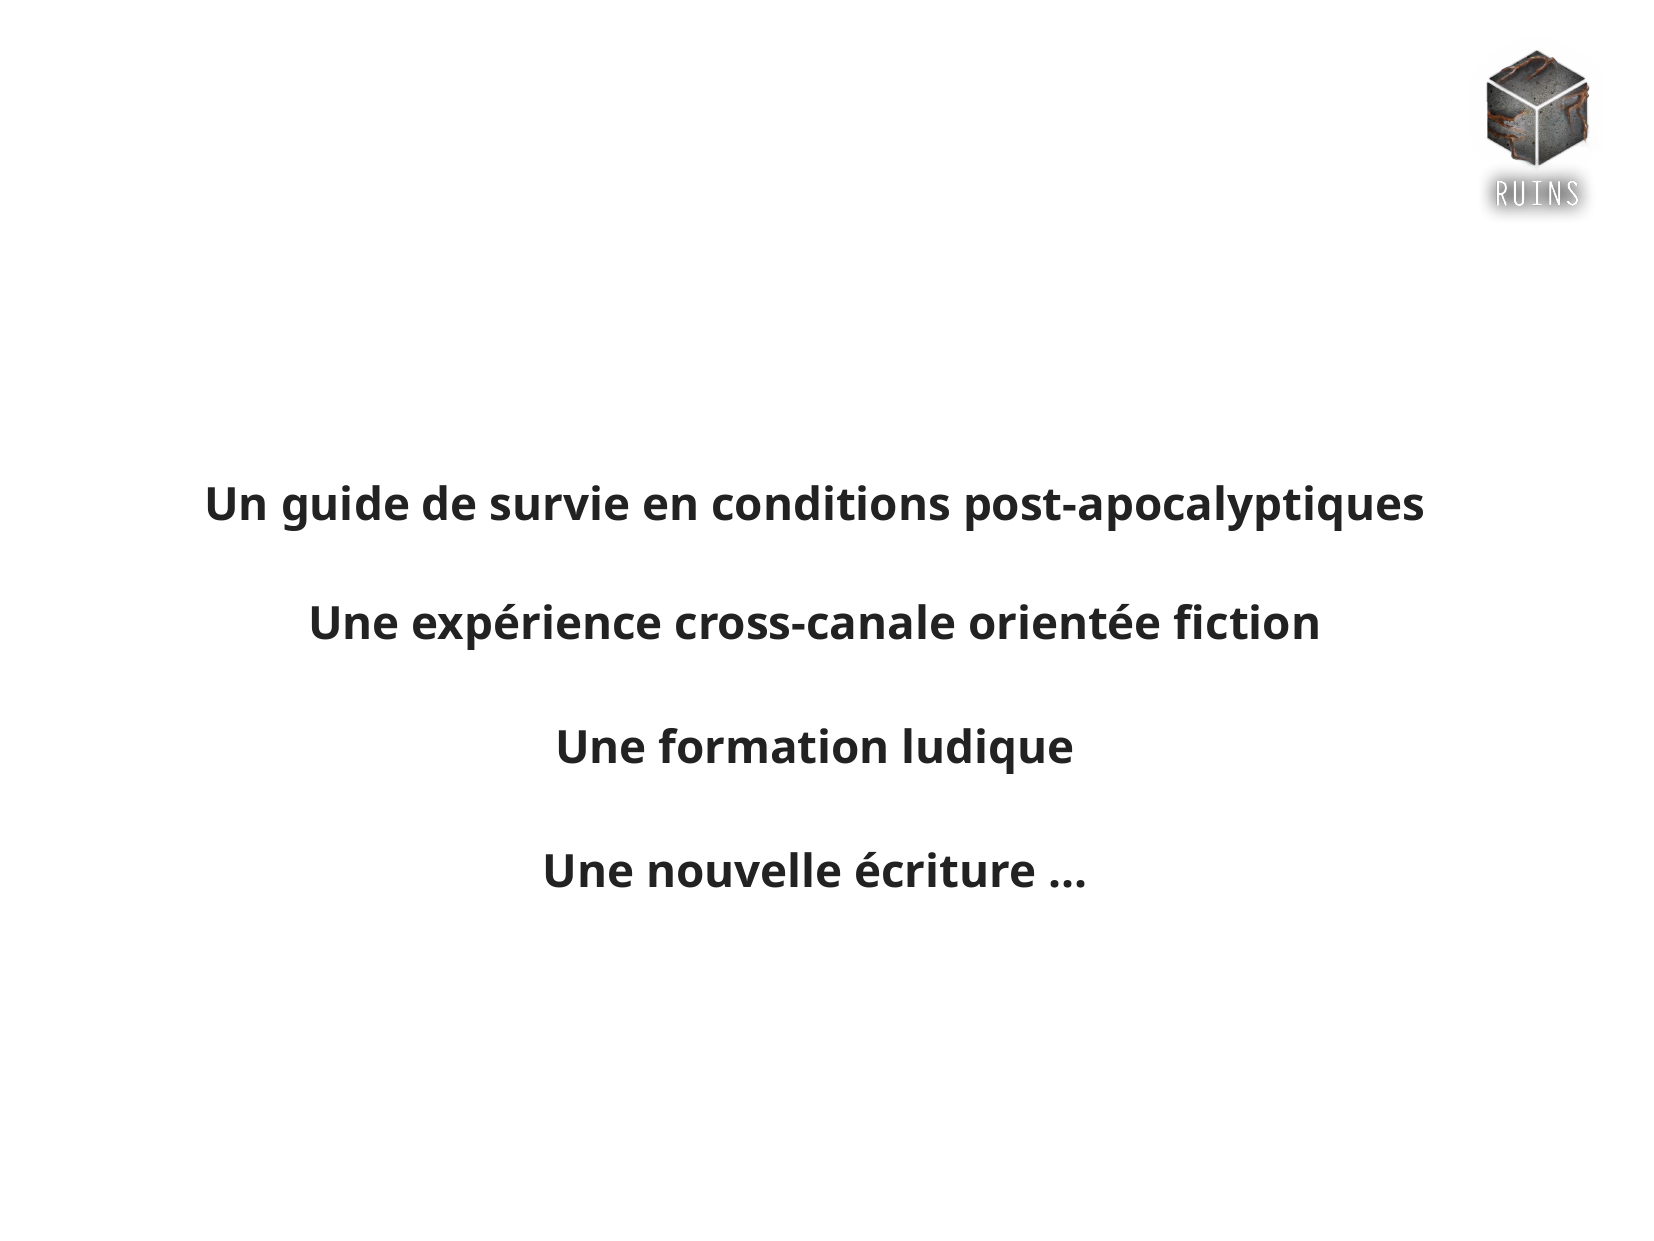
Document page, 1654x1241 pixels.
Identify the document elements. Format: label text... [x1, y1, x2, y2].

title Une formation ludique [177, 717, 1453, 773]
title Une nouvelle écriture ... [177, 842, 1453, 897]
title Une expérience cross-canale orientée fiction [177, 593, 1453, 649]
picture [1429, 29, 1648, 249]
title Un guide de survie en conditions post-apocalyptiques [177, 475, 1453, 531]
